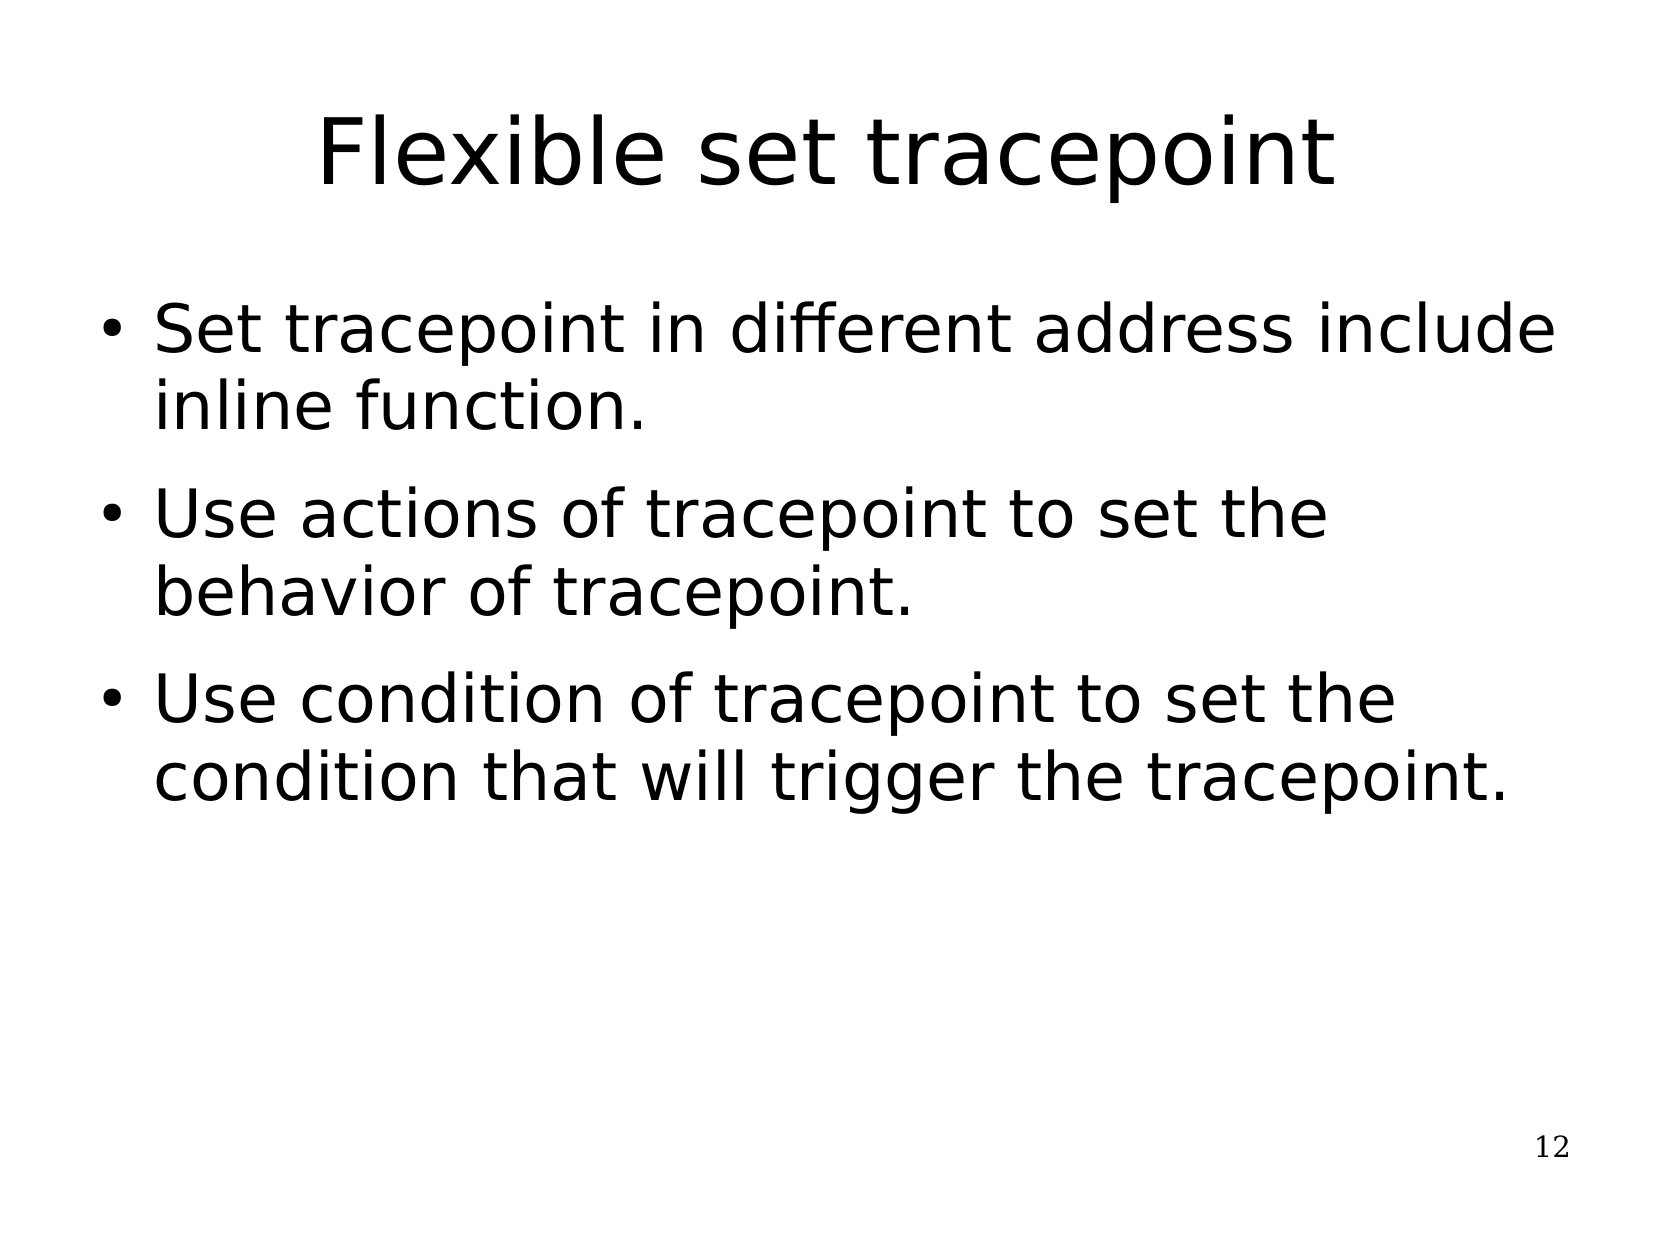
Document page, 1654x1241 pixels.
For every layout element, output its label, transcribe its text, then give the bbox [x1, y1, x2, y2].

list Set tracepoint in different address include inline function. Use actions of tracepoint to set the behavior of tracepoint. Use condition of tracepoint to set the condition that will trigger the tracepoint. [82, 290, 1571, 1010]
title Flexible set tracepoint [82, 49, 1571, 257]
